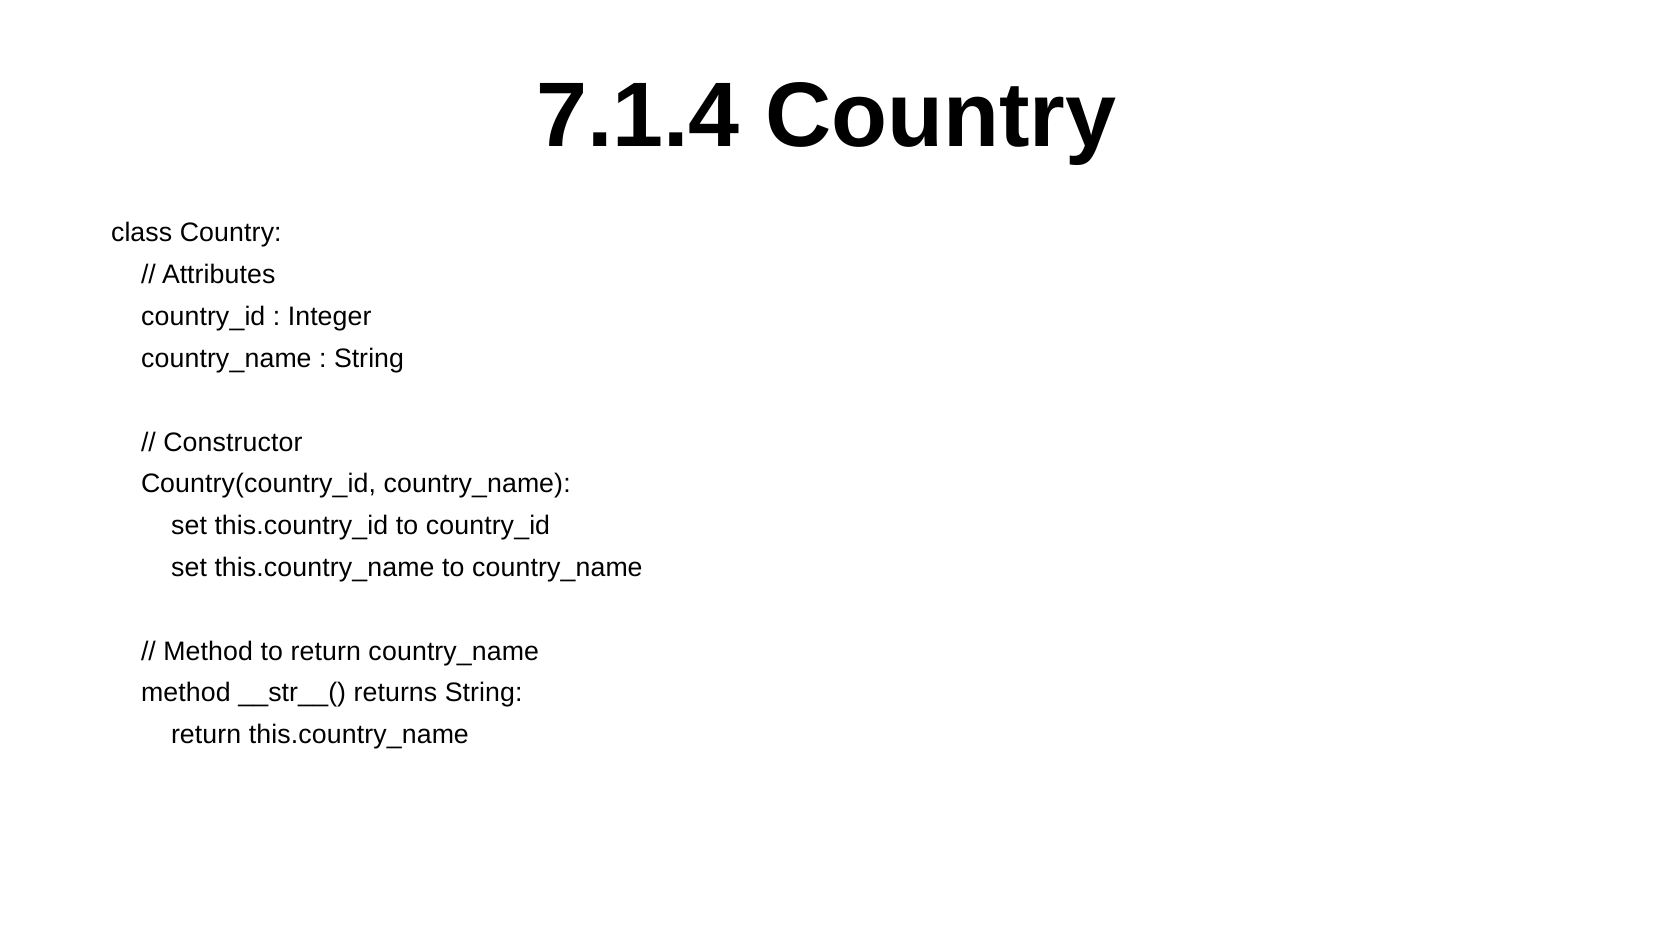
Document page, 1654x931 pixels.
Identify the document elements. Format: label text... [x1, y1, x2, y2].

title 7.1.4 Country [82, 37, 1571, 193]
list class Country: // Attributes country_id : Integer country_name : String // Constructor Country(country_id, country_name): set this.country_id to country_id set this.country_name to country_name // Method to return country_name method __str__() returns String: return this.country_name [82, 217, 1571, 758]
